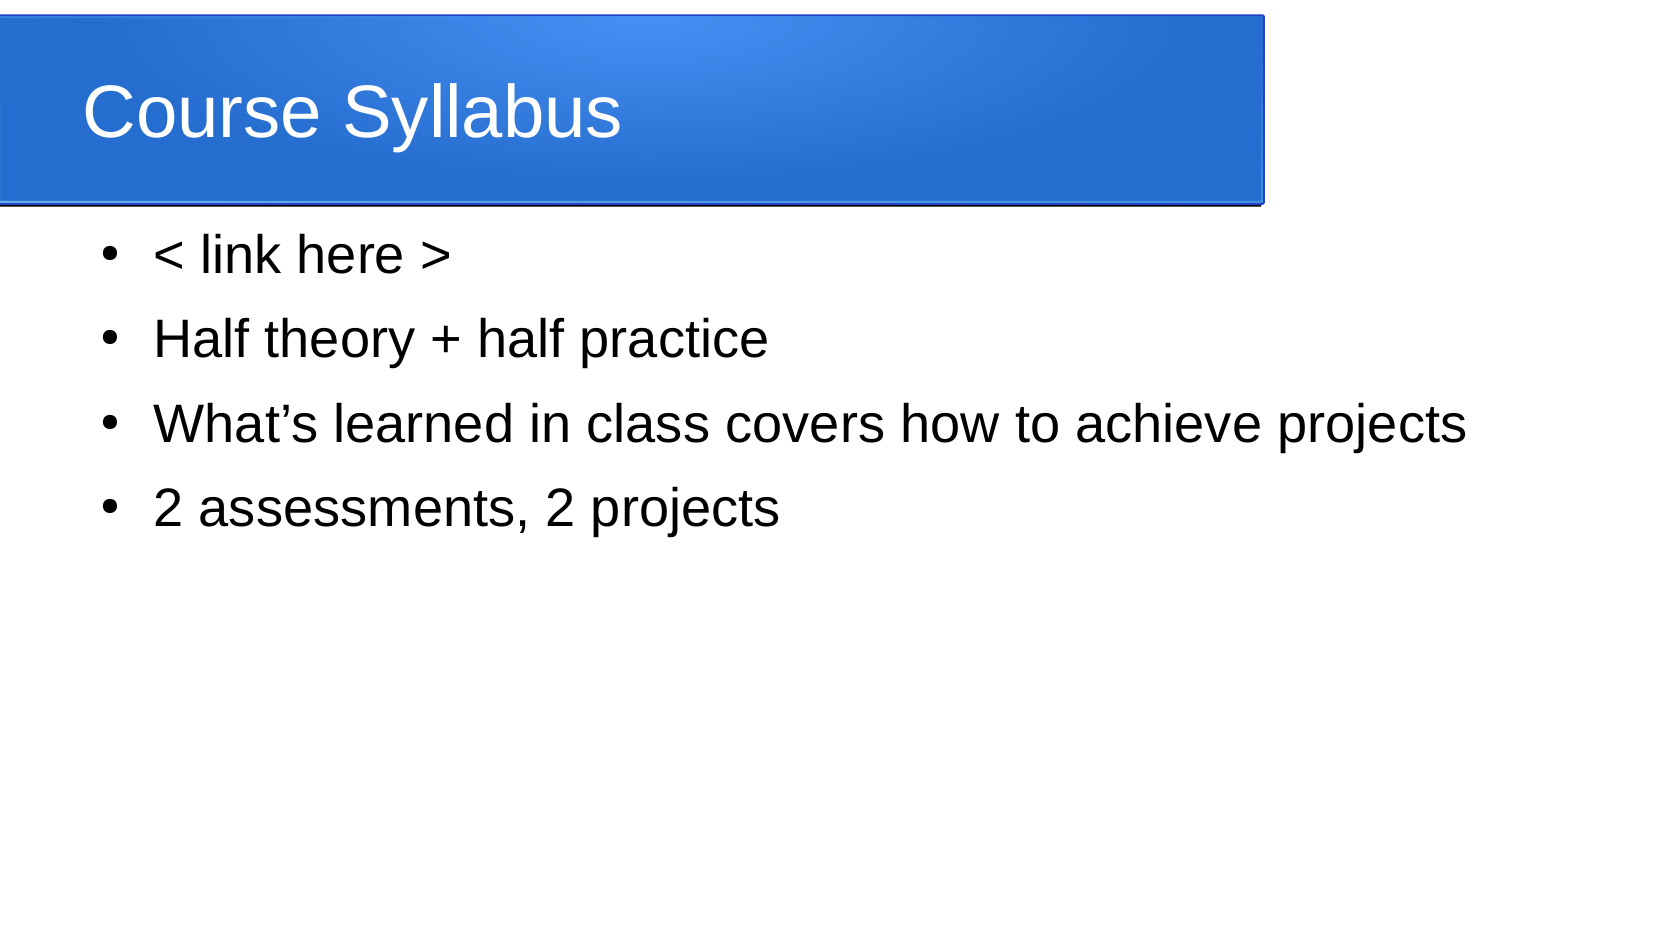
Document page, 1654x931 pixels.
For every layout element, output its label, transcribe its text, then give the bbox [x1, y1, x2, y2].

list < link here > Half theory + half practice What’s learned in class covers how to achieve projects 2 assessments, 2 projects [82, 224, 1571, 764]
title Course Syllabus [82, 35, 1235, 189]
